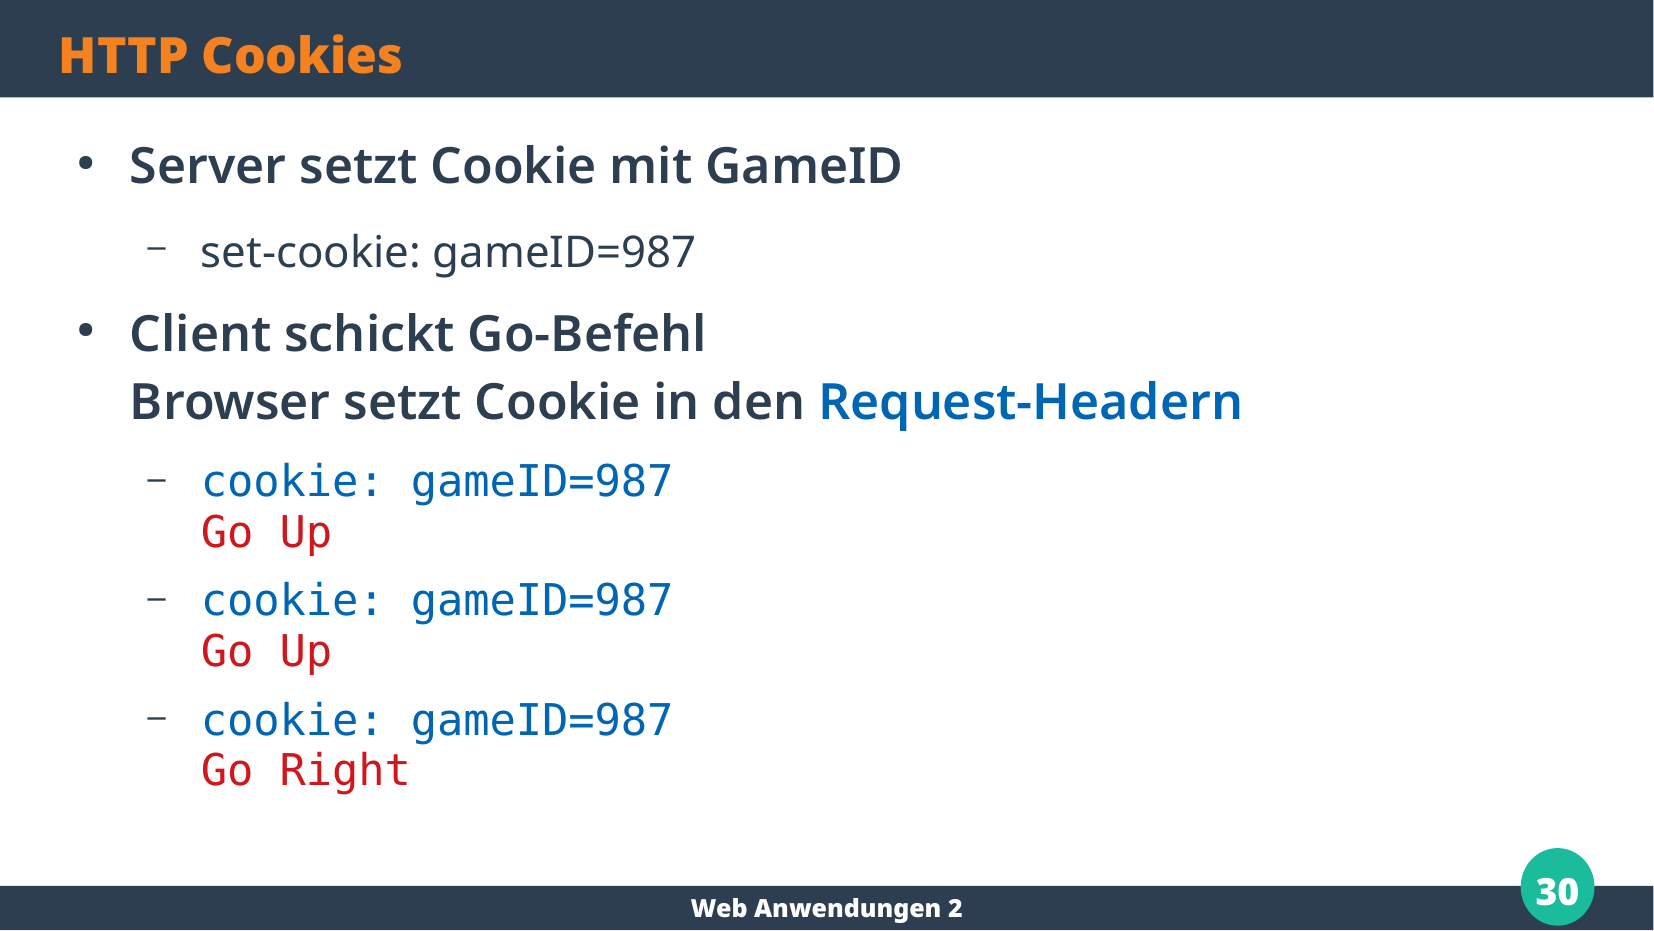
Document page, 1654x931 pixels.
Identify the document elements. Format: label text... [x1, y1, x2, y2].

list Server setzt Cookie mit GameID set-cookie: gameID=987 Client schickt Go-Befehl Browser setzt Cookie in den Request-Headern cookie: gameID=987 Go Up cookie: gameID=987 Go Up cookie: gameID=987 Go Right [59, 129, 1595, 864]
title HTTP Cookies [59, 8, 1595, 89]
